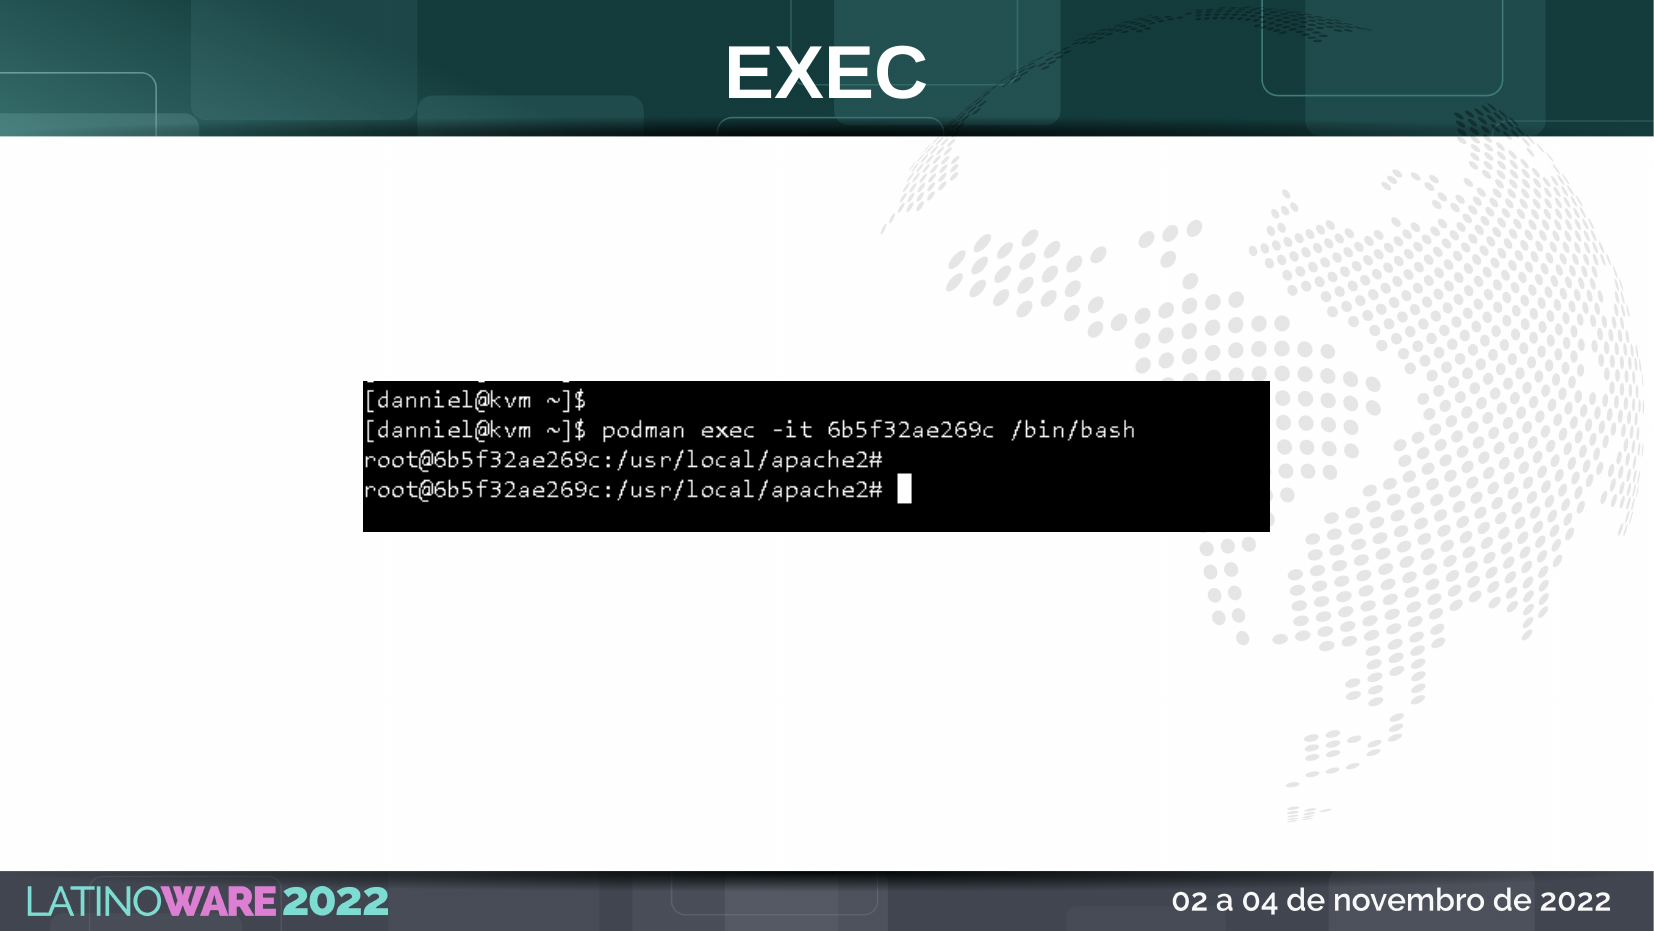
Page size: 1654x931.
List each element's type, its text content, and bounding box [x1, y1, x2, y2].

picture [0, 0, 1654, 931]
text_box EXEC [135, 8, 1518, 129]
